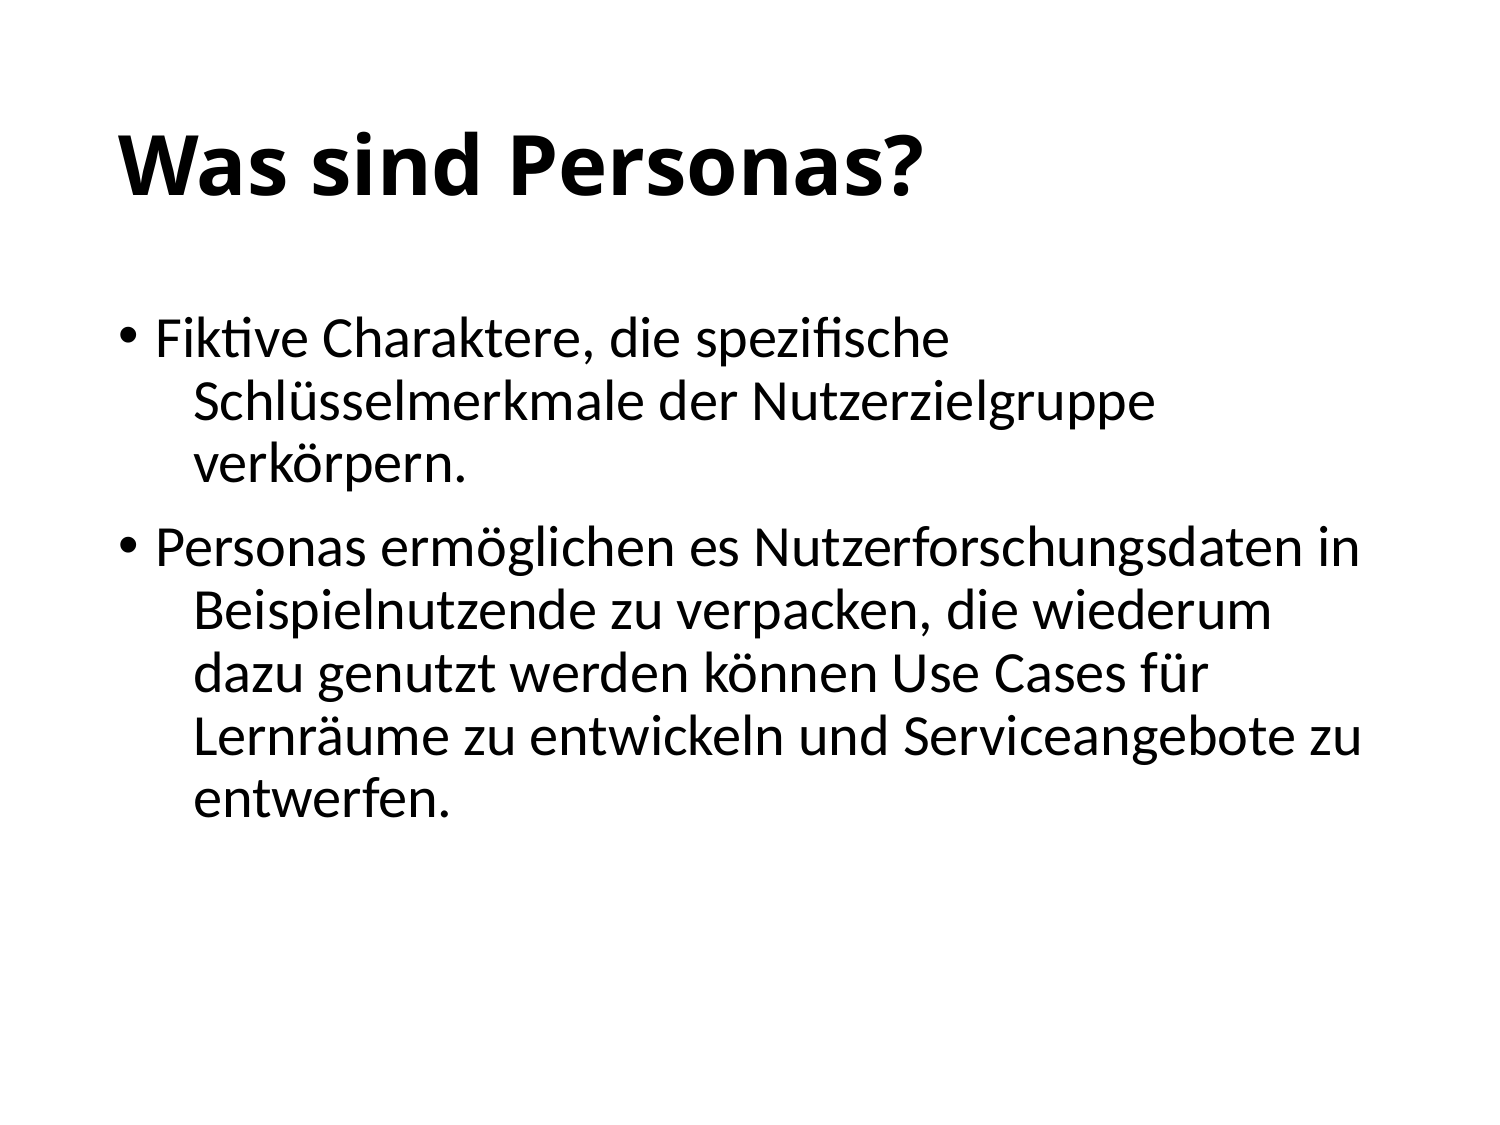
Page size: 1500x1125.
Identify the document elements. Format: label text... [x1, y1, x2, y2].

title Was sind Personas? [103, 59, 1397, 278]
list Fiktive Charaktere, die spezifische Schlüsselmerkmale der Nutzerzielgruppe verkörpern. Personas ermöglichen es Nutzerforschungsdaten in Beispielnutzende zu verpacken, die wiederum dazu genutzt werden können Use Cases für Lernräume zu entwickeln und Serviceangebote zu entwerfen. [103, 299, 1397, 1014]
